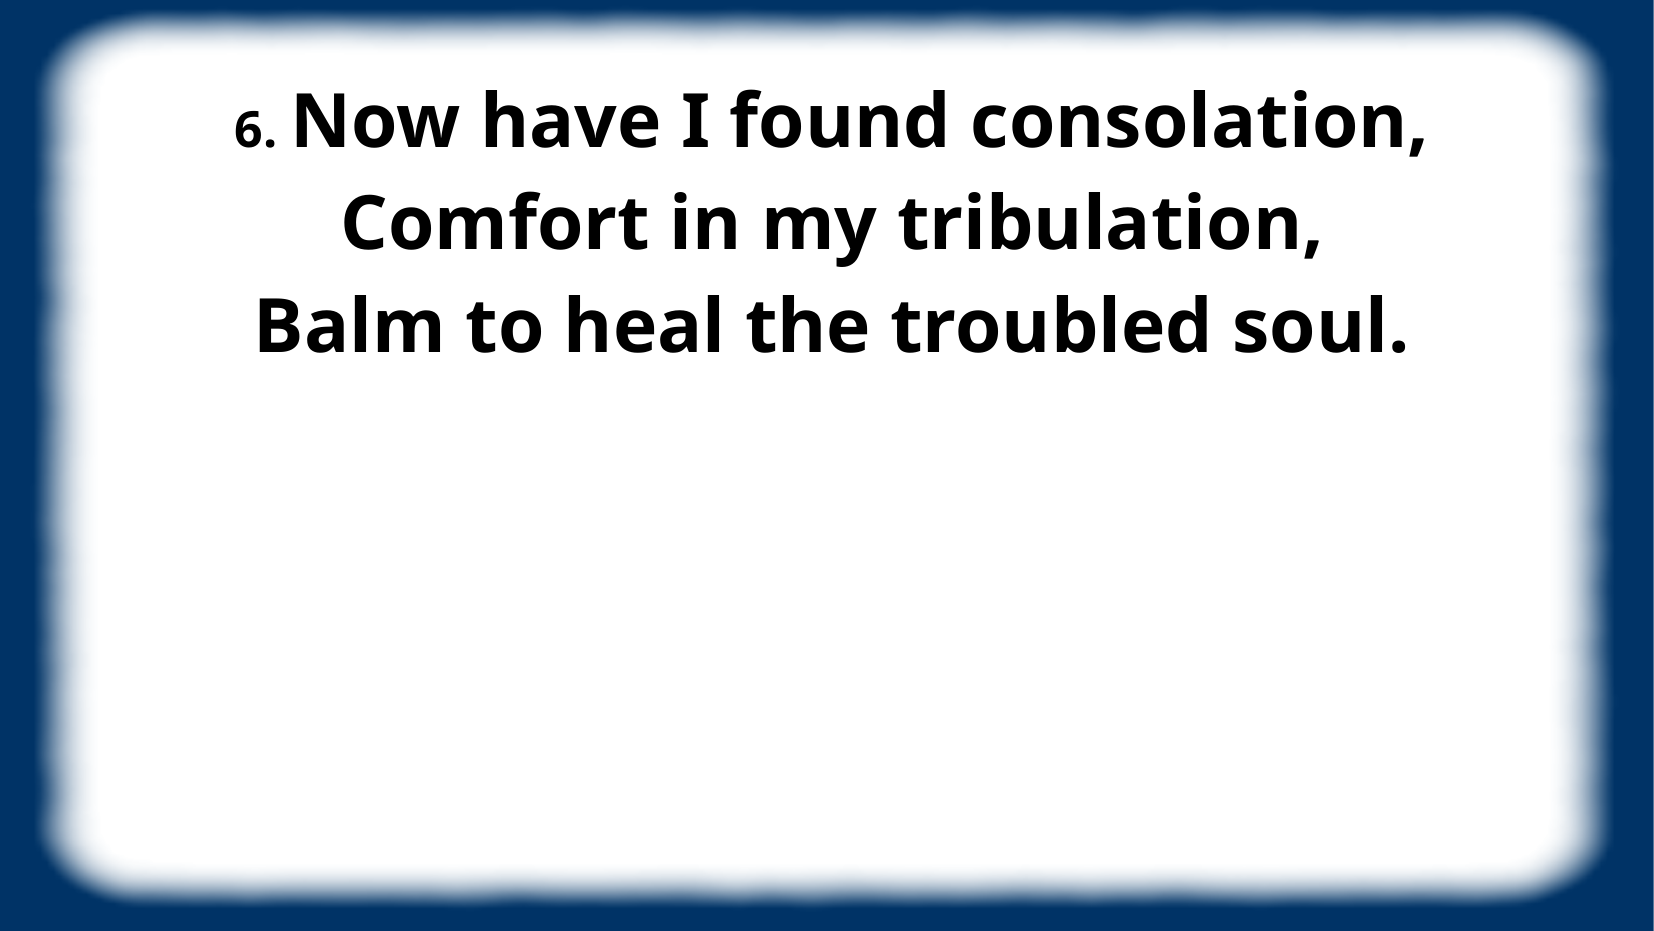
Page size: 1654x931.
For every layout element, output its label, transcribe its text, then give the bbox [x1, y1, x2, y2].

text_box 6. Now have I found consolation, Comfort in my tribulation, Balm to heal the troubled soul. [120, 60, 1546, 374]
picture [0, 0, 1654, 931]
